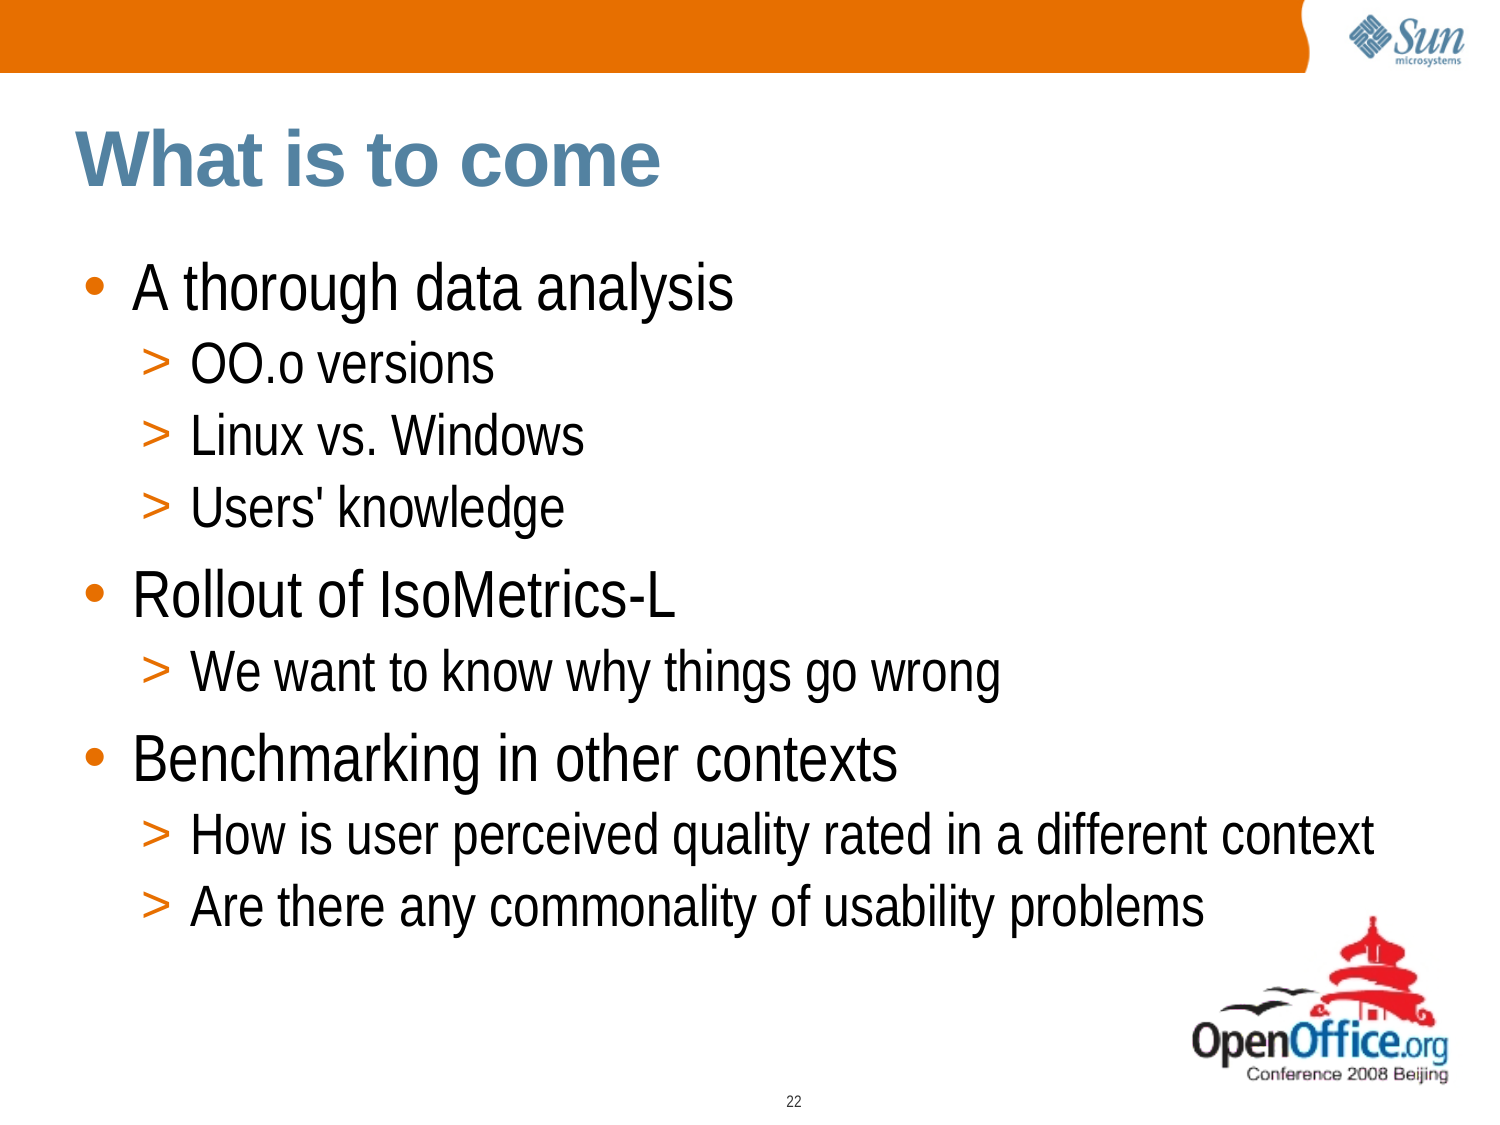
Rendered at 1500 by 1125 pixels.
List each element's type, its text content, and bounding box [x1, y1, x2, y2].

picture [0, 0, 1500, 73]
title What is to come [75, 123, 1437, 227]
picture [1179, 906, 1463, 1105]
list A thorough data analysis OO.o versions Linux vs. Windows Users' knowledge Rollout of IsoMetrics-L We want to know why things go wrong Benchmarking in other contexts How is user perceived quality rated in a different context Are there any commonality of usability problems [64, 258, 1401, 1062]
